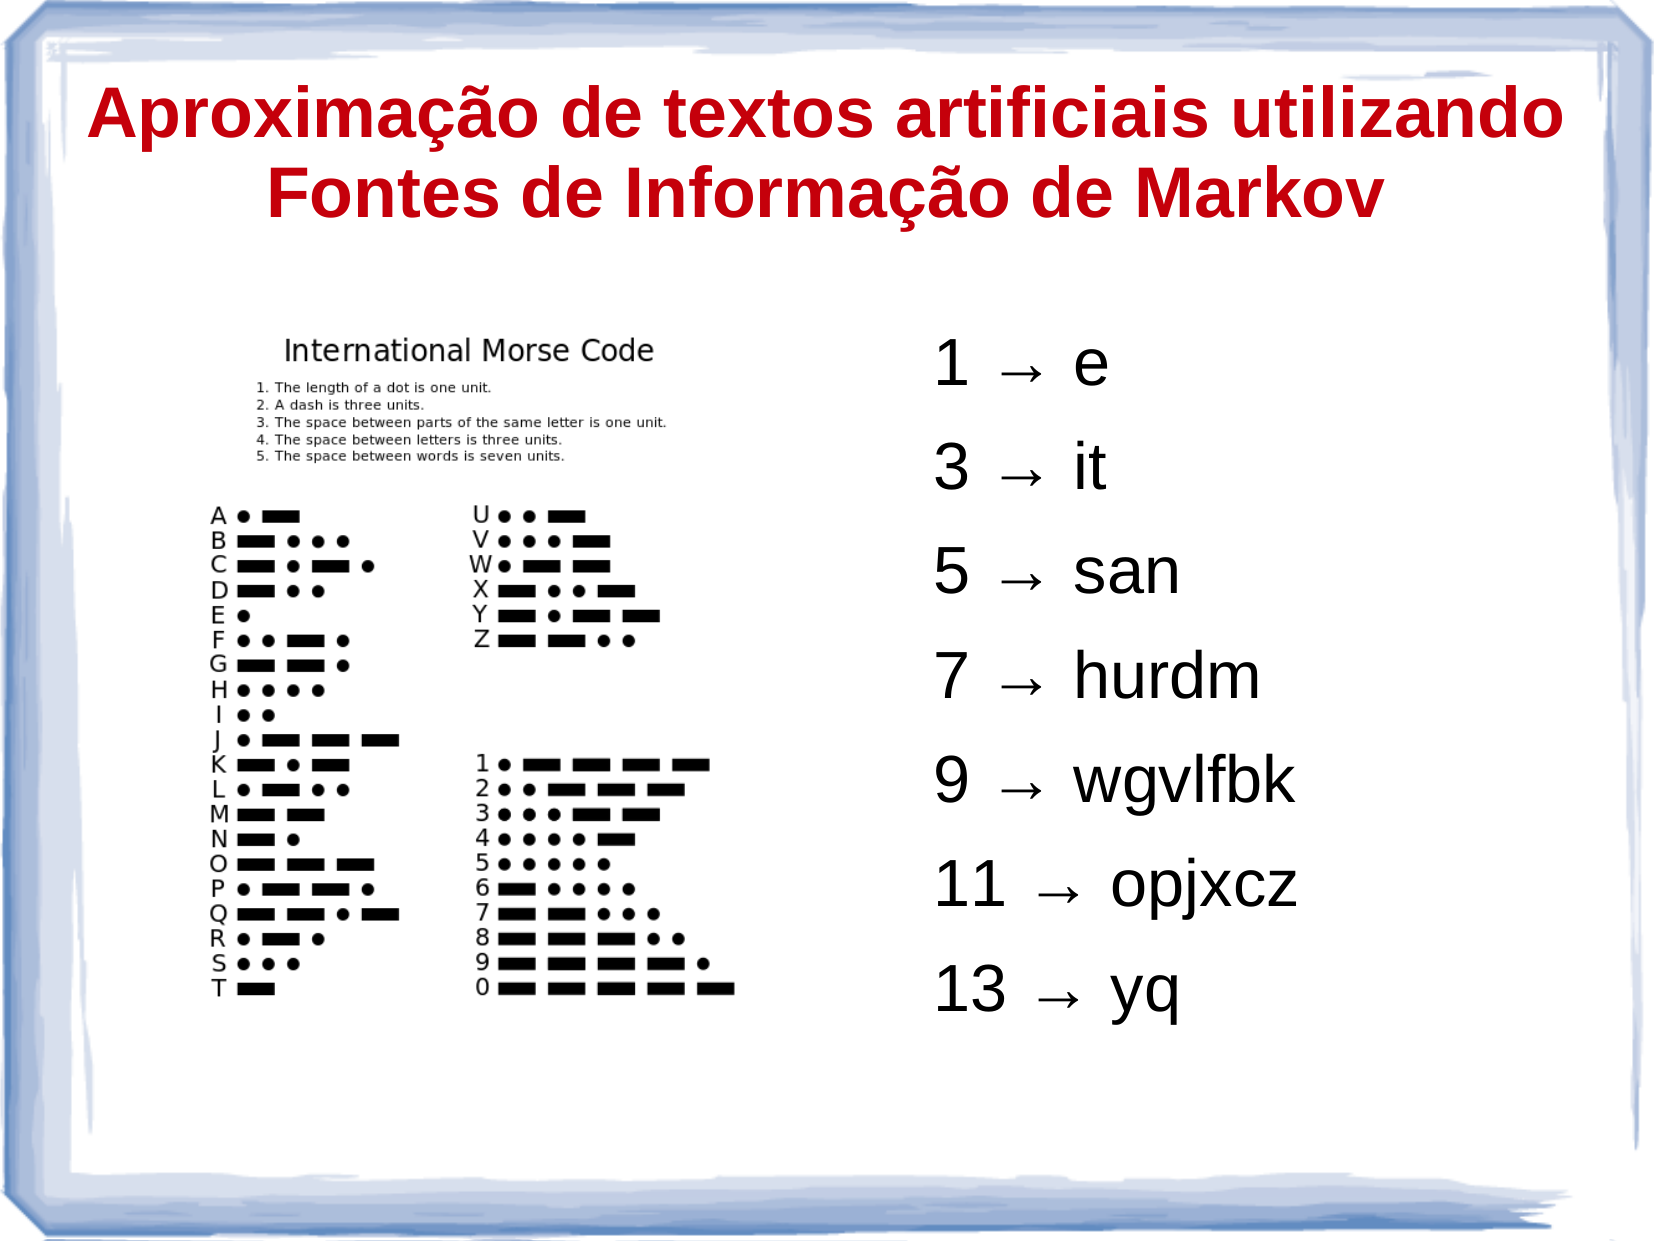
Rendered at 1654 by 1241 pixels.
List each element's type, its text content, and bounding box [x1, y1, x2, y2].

title Aproximação de textos artificiais utilizando Fontes de Informação de Markov [82, 49, 1571, 257]
picture [0, 0, 1654, 1241]
list 1 → e 3 → it 5 → san 7 → hurdm 9 → wgvlfbk 11 → opjxcz 13 → yq [862, 324, 1572, 1045]
